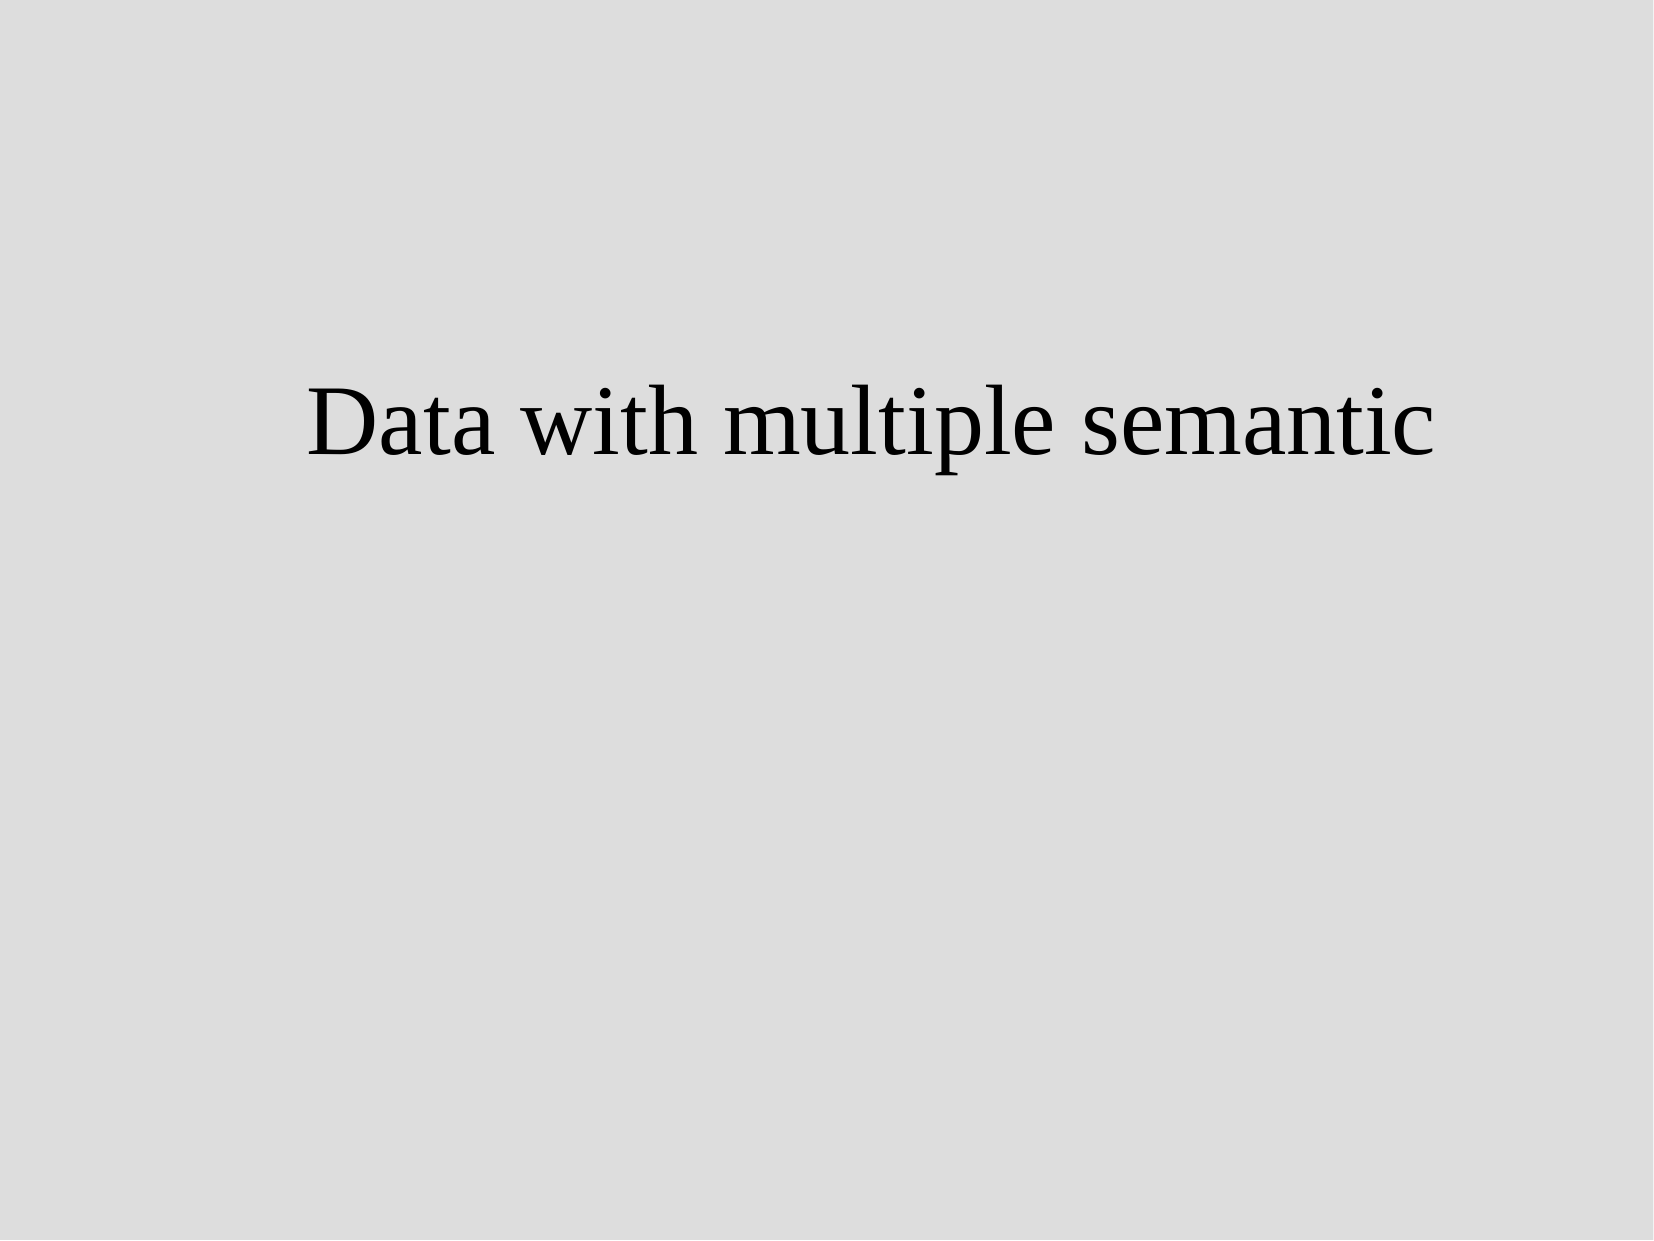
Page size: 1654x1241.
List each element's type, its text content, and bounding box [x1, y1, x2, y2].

subtitle [82, 49, 1571, 1010]
text_box Data with multiple semantic [271, 357, 1473, 595]
